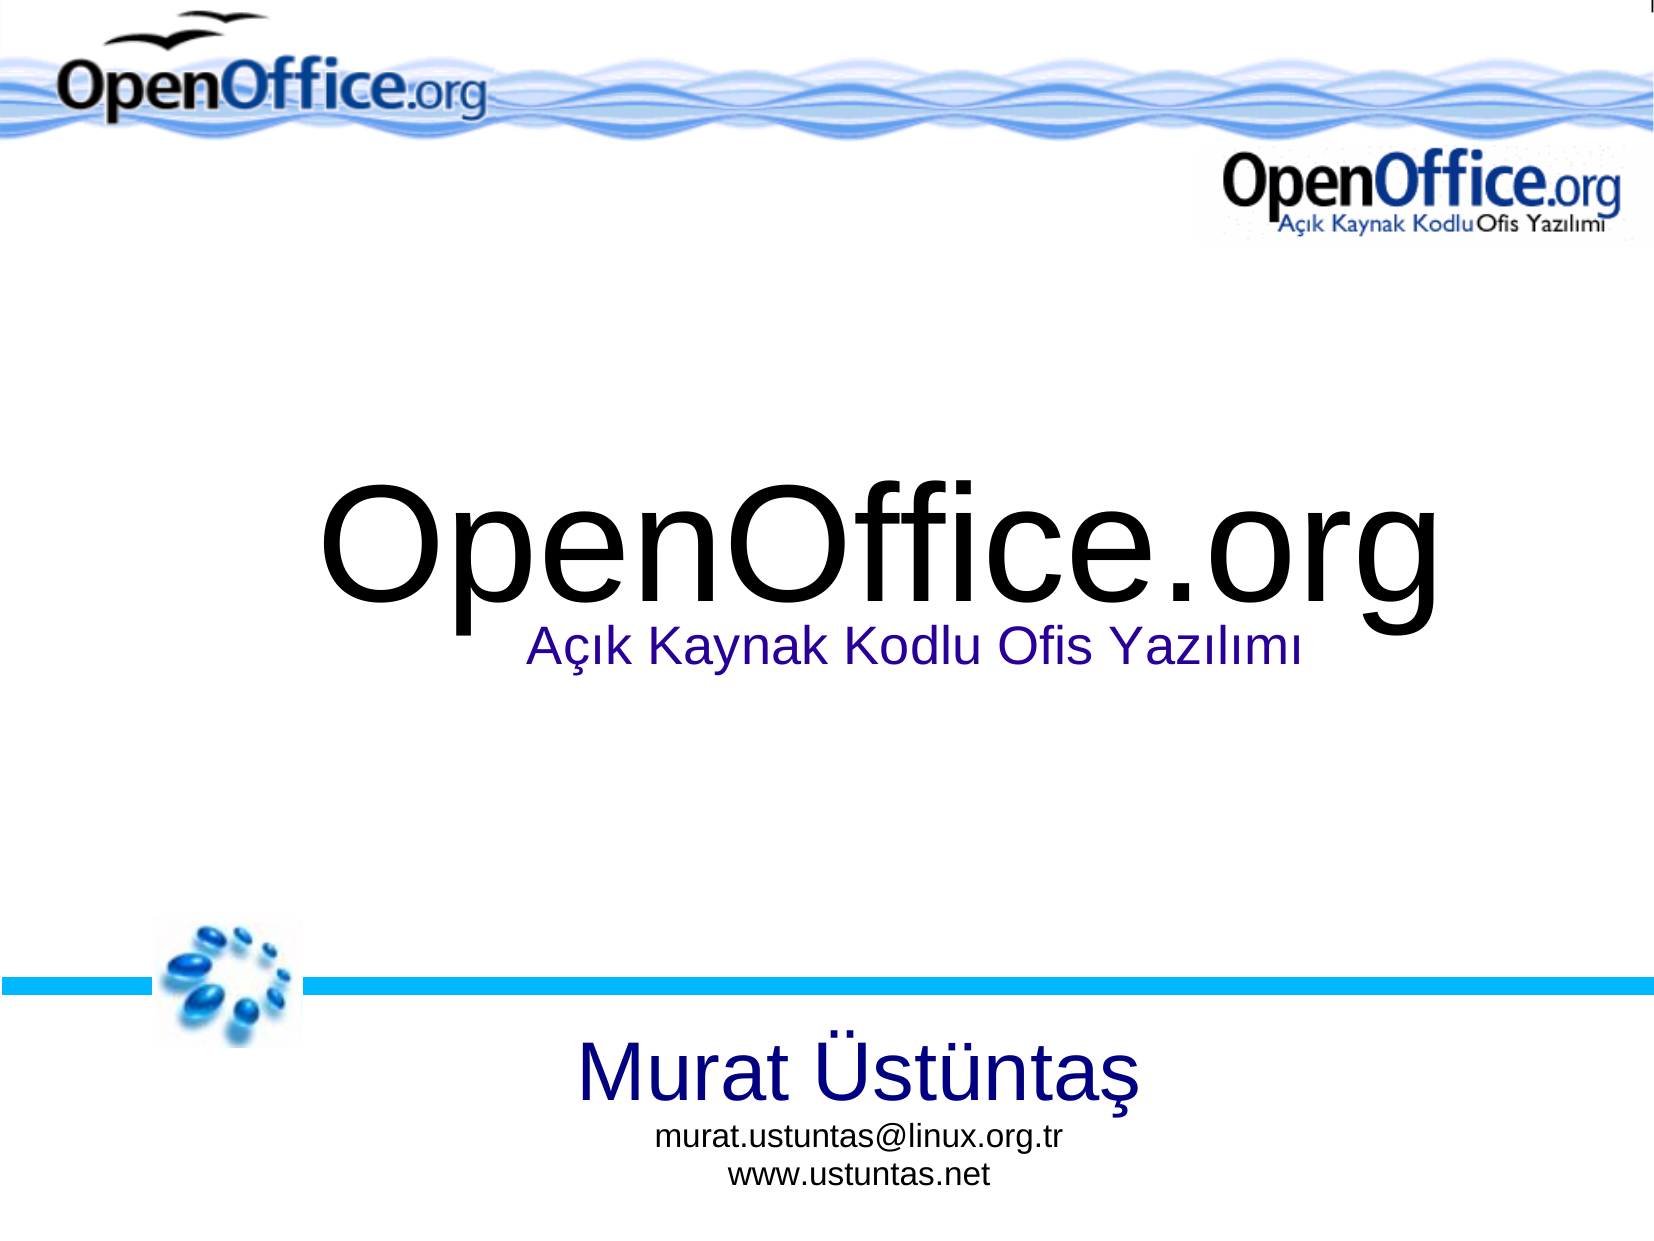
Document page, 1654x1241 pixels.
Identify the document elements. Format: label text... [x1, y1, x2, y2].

text_box Murat Üstüntaş murat.ustuntas@linux.org.tr www.ustuntas.net [346, 1017, 1373, 1200]
picture [0, 0, 1654, 246]
text_box OpenOffice.org [301, 442, 1555, 827]
text_box [303, 977, 1654, 995]
text_box [2, 977, 152, 995]
picture [152, 918, 303, 1048]
text_box Açık Kaynak Kodlu Ofis Yazılımı [512, 608, 1410, 746]
